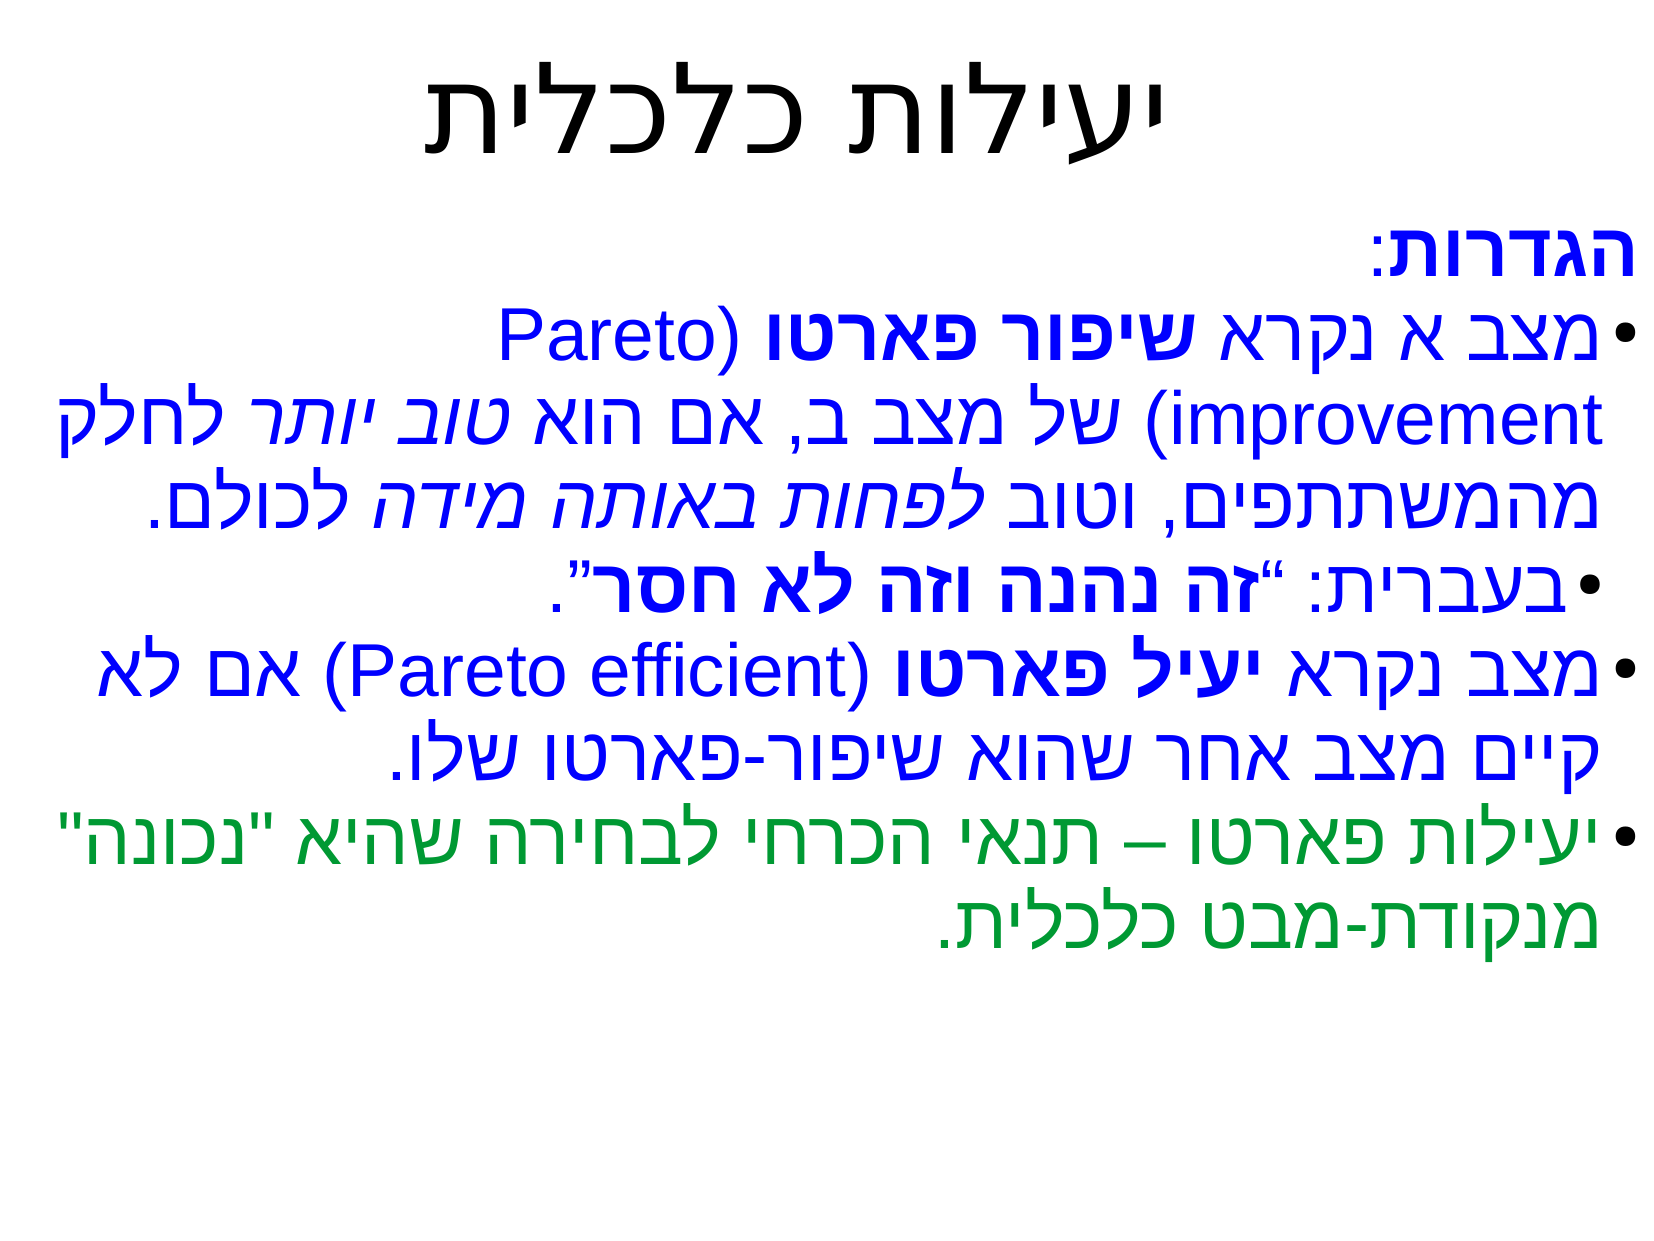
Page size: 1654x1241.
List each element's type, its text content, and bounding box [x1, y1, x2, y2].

title יעילות כלכלית [75, 45, 1564, 177]
text_box הגדרות: מצב א נקרא שיפור פארטו (Pareto improvement) של מצב ב, אם הוא טוב יותר לחלק מהמשתתפים, וטוב לפחות באותה מידה לכולם. בעברית: “זה נהנה וזה לא חסר”. מצב נקרא יעיל פארטו (Pareto efficient) אם לא קיים מצב אחר שהוא שיפור-פארטו שלו. יעילות פארטו – תנאי הכרחי לבחירה שהיא "נכונה" מנקודת-מבט כלכלית. [18, 201, 1654, 1224]
